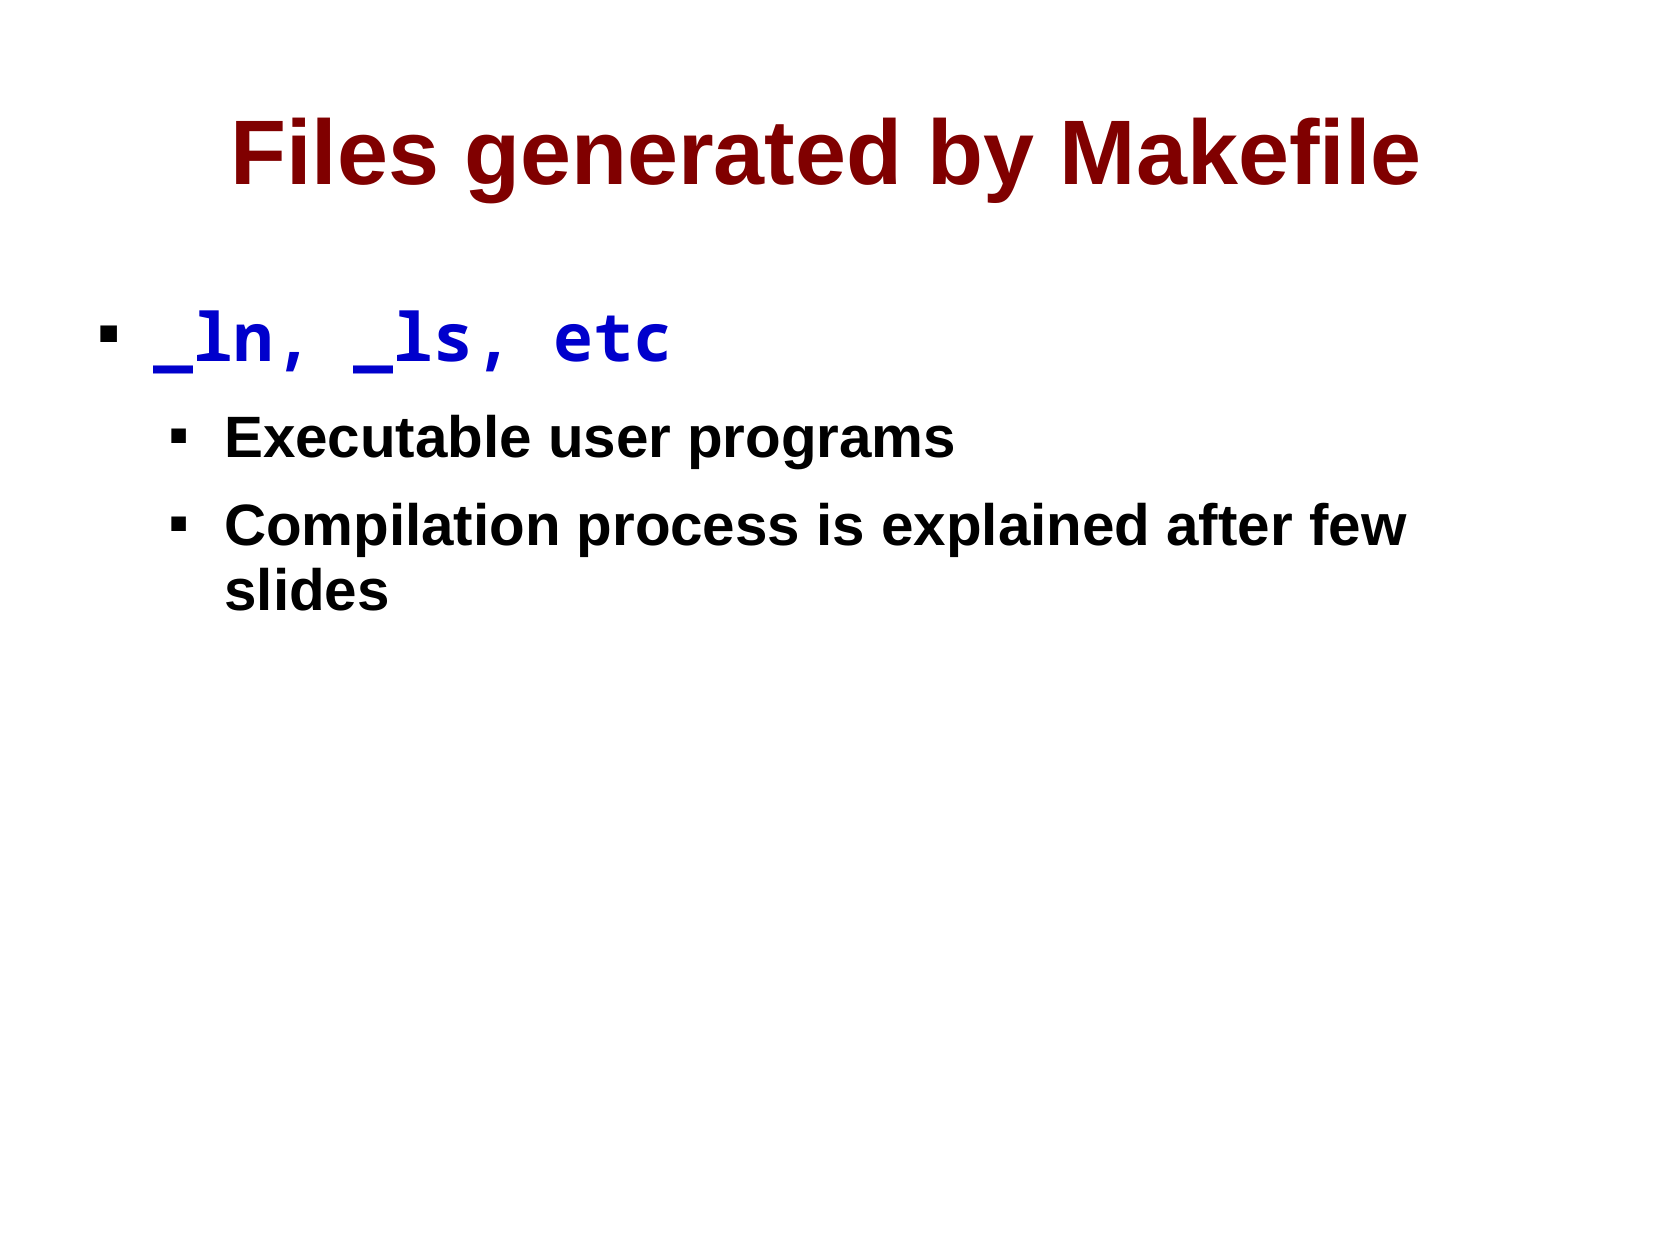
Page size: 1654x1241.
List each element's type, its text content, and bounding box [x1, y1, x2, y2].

title Files generated by Makefile [82, 49, 1571, 257]
list _ln, _ls, etc Executable user programs Compilation process is explained after few slides [82, 290, 1571, 1010]
